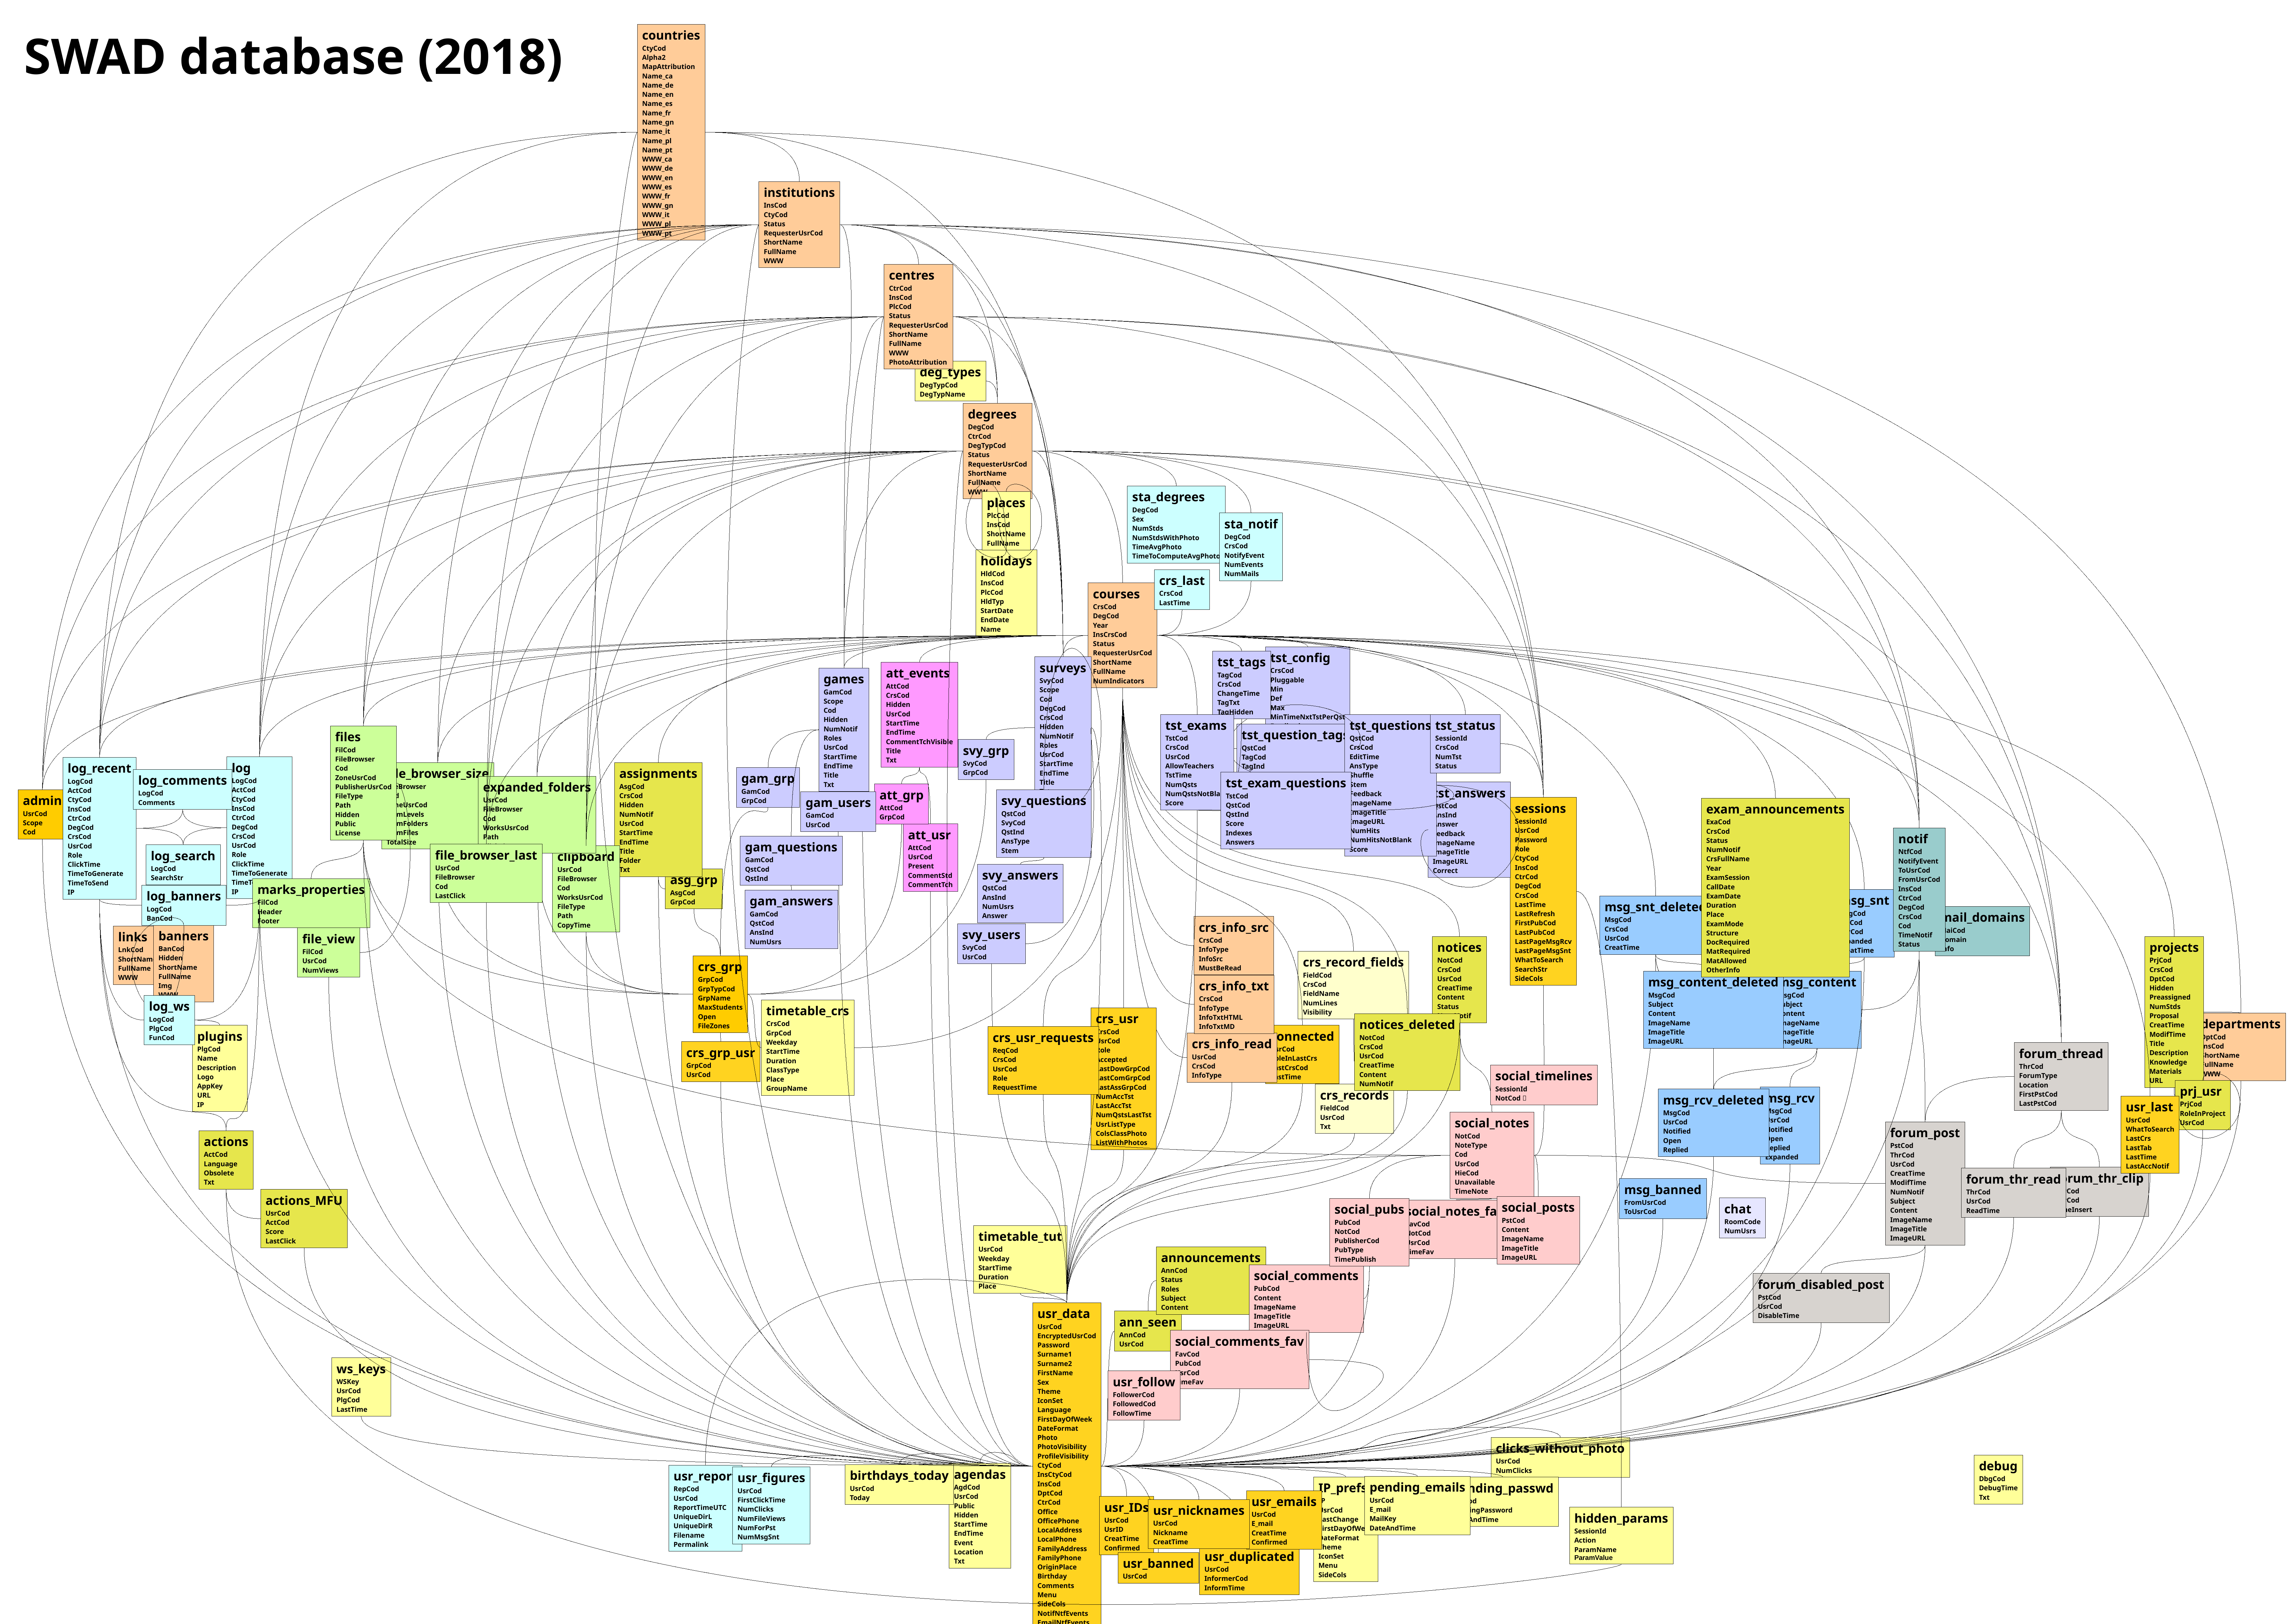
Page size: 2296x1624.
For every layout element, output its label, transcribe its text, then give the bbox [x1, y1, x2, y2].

text_box crs_usr_requests ReqCod CrsCod UsrCod Role RequestTime [1002, 1026, 1085, 1083]
text_box forum_thread ThrCod ForumType Location FirstPstCod LastPstCod [2025, 1042, 2098, 1100]
text_box tst_questions QstCod CrsCod EditTime AnsType Shuffle Stem Feedback ImageName ImageTitle ImageURL NumHits NumHitsNotBlank Score [1355, 714, 1426, 832]
text_box crs_grp GrpCod GrpTypCod GrpName MaxStudents Open FileZones [699, 956, 742, 1020]
text_box banners BanCod Hidden ShortName FullName Img WWW [161, 926, 207, 989]
text_box social_notes NotCod NoteType Cod UsrCod HieCod Unavailable TimeNote [1460, 1112, 1524, 1184]
text_box usr_duplicated UsrCod InformerCod InformTime [1211, 1549, 1288, 1587]
text_box social_notes_fav FavCod NotCod UsrCod TimeFav [1413, 1200, 1497, 1249]
text_box places PlcCod InsCod ShortName FullName [987, 491, 1025, 541]
text_box usr_banned UsrCod [1127, 1552, 1190, 1579]
text_box notices NotCod CrsCod UsrCod CreatTime Content Status NumNotif [1438, 936, 1481, 1008]
text_box degrees DegCod CtrCod DegTypCod Status RequesterUsrCod ShortName FullName WWW [971, 403, 1024, 483]
text_box courses CrsCod DegCod Year InsCrsCod Status RequesterUsrCod ShortName FullName NumIndicators [1096, 583, 1149, 670]
text_box att_usr AttCod UsrCod Present CommentStd CommentTch [947, 824, 951, 880]
text_box svy_users SvyCod UsrCod [965, 924, 1018, 958]
text_box gam_grp GamCod GrpCod [743, 767, 793, 801]
text_box social_comments_fav FavCod PubCod UsrCod TimeFav [1187, 1330, 1292, 1379]
text_box crs_info_txt CrsCod InfoType InfoTxtHTML InfoTxtMD [1203, 975, 1265, 1024]
text_box file_browser_last UsrCod FileBrowser Cod LastClick [443, 844, 529, 893]
text_box usr_IDs UsrCod UsrID CreatTime Confirmed [1104, 1496, 1149, 1546]
text_box forum_thr_read ThrCod UsrCod ReadTime [1973, 1168, 2054, 1210]
text_box log_banners LogCod BanCod [151, 885, 216, 919]
text_box hidden_params SessionId Action ParamName ParamValue [1582, 1507, 1661, 1556]
text_box crs_usr CrsCod UsrCod Role Accepted LastDowGrpCod LastComGrpCod LastAssGrpCod NumAccTst LastAccTst NumQstsLastTst UsrListType ColsClassPhoto ListWithPhotos [1099, 1008, 1149, 1126]
text_box log_search LogCod SearchStr [154, 845, 212, 879]
text_box usr_last UsrCod WhatToSearch LastCrs LastTab LastTime LastAccNotif [2126, 1096, 2174, 1161]
text_box svy_answers QstCod AnsInd NumUsrs Answer [988, 864, 1053, 914]
text_box holidays HldCod InsCod PlcCod HldTyp StartDate EndDate Name [983, 550, 1030, 622]
text_box crs_last CrsCod LastTime [1160, 570, 1204, 604]
text_box centres CtrCod InsCod PlcCod Status RequesterUsrCod ShortName FullName WWW PhotoAttribution [892, 264, 945, 351]
text_box forum_thr_clip ThrCod UsrCod TimeInsert [2061, 1167, 2138, 1209]
text_box assignments AsgCod CrsCod Hidden NumNotif UsrCod StartTime EndTime Title Folder Txt [625, 762, 692, 858]
text_box sta_notif DegCod CrsCod NotifyEvent NumEvents NumMails [1226, 513, 1276, 570]
text_box institutions InsCod CtyCod Status RequesterUsrCod ShortName FullName WWW [768, 181, 831, 254]
text_box notices_deleted NotCod CrsCod UsrCod CreatTime Content NumNotif [1367, 1014, 1448, 1078]
text_box usr_follow FollowerCod FollowedCod FollowTime [1116, 1371, 1172, 1412]
text_box log_comments LogCod Comments [145, 769, 220, 803]
text_box admin UsrCod Scope Cod [23, 790, 62, 831]
text_box clicks_without_photo UsrCod NumClicks [1508, 1437, 1613, 1472]
text_box tst_exams TstCod CrsCod UsrCod AllowTeachers TstTime NumQsts NumQstsNotBlank Score [1169, 714, 1225, 794]
text_box gam_questions GamCod QstCod QstInd [752, 836, 830, 878]
text_box projects PrjCod CrsCod DptCod Hidden Preassigned NumStds Proposal CreatTime ModifTime Title Description Knowledge Materials URL [2151, 936, 2198, 1062]
text_box social_comments PubCod Content ImageName ImageTitle ImageURL [1263, 1265, 1350, 1322]
text_box crs_record_fields FieldCod CrsCod FieldName NumLines Visibility [1311, 951, 1396, 1008]
text_box expanded_folders UsrCod FileBrowser Cod WorksUsrCod Path ClickTime [492, 776, 582, 841]
text_box usr_data UsrCod EncryptedUsrCod Password Surname1 Surname2 FirstName Sex Theme IconSet Language FirstDayOfWeek DateFormat Photo PhotoVisibility ProfileVisibility CtyCod InsCtyCod InsCod DptCod CtrCod Office OfficePhone LocalAddress LocalPhone FamilyAddress FamilyPhone OriginPlace Birthday Comments Menu SideCols NotifNtfEvents EmailNtfEvents [1040, 1303, 1093, 1573]
text_box links LnkCod ShortName FullName WWW [118, 926, 153, 975]
text_box usr_figures UsrCod FirstClickTime NumClicks NumFileViews NumForPst NumMsgSnt [741, 1467, 801, 1531]
text_box asg_grp AsgCod GrpCod [671, 869, 716, 903]
text_box usr_nicknames UsrCod Nickname CreatTime [1161, 1499, 1237, 1541]
text_box svy_grp SvyCod GrpCod [964, 739, 1008, 774]
text_box tst_answers QstCod AnsInd Answer Feedback ImageName ImageTitle ImageURL Correct [1438, 782, 1500, 862]
text_box timetable_tut UsrCod Weekday StartTime Duration Place [984, 1225, 1056, 1282]
text_box usr_emails UsrCod E_mail CreatTime Confirmed [1255, 1491, 1313, 1540]
text_box birthdays_today UsrCod Today [856, 1464, 942, 1498]
text_box forum_post PstCod ThrCod UsrCod CreatTime ModifTime NumNotif Subject Content ImageName ImageTitle ImageURL [1894, 1122, 1956, 1224]
text_box agendas AgdCod UsrCod Public Hidden StartTime EndTime Event Location Txt [956, 1463, 1004, 1551]
text_box msg_banned FromUsrCod ToUsrCod [1630, 1178, 1696, 1213]
text_box log LogCod ActCod CtyCod InsCod CtrCod DegCod CrsCod UsrCod Role ClickTime TimeToGenerate TimeToSend IP [234, 757, 285, 875]
text_box deg_types DegTypCod DegTypName [923, 361, 978, 395]
text_box ws_keys WSKey UsrCod PlgCod LastTime [339, 1358, 384, 1407]
text_box msg_rcv_deleted MsgCod UsrCod Notified Open Replied [1671, 1089, 1756, 1146]
text_box social_pubs PubCod NotCod PublisherCod PubType TimePublish [1339, 1198, 1400, 1255]
text_box gam_answers GamCod QstCod AnsInd NumUsrs [756, 890, 827, 939]
text_box tst_exam_questions TstCod QstCod QstInd Score Indexes Answers [1237, 772, 1335, 836]
text_box debug DbgCod DebugTime Txt [1979, 1455, 2018, 1496]
text_box departments DptCod InsCod ShortName FullName WWW [2207, 1013, 2275, 1070]
text_box crs_records FieldCod UsrCod Txt [1325, 1084, 1384, 1126]
text_box pending_passwd UsrCod PendingPassword DateAndTime [1470, 1477, 1545, 1519]
text_box crs_info_read UsrCod CrsCod InfoType [1197, 1034, 1267, 1075]
text_box timetable_crs CrsCod GrpCod Weekday StartTime Duration ClassType Place GroupName [772, 1000, 843, 1080]
text_box notif NtfCod NotifyEvent ToUsrCod FromUsrCod InsCod CtrCod DegCod CrsCod Cod TimeNotif Status [1899, 828, 1940, 931]
text_box clipboard UsrCod FileBrowser Cod WorksUsrCod FileType Path CopyTime [560, 846, 612, 918]
text_box msg_content MsgCod Subject Content ImageName ImageTitle ImageURL [1784, 971, 1851, 1035]
text_box msg_rcv MsgCod UsrCod Notified Open Replied Expanded [1767, 1087, 1813, 1152]
text_box pending_emails UsrCod E_mail MailKey DateAndTime [1377, 1476, 1458, 1526]
text_box msg_snt MsgCod CrsCod UsrCod Expanded CreatTime [1850, 889, 1888, 950]
text_box sta_degrees DegCod Sex NumStds NumStdsWithPhoto TimeAvgPhoto TimeToComputeAvgPhoto [1139, 486, 1213, 551]
text_box tst_status SessionId CrsCod NumTst Status [1438, 714, 1492, 763]
text_box ann_seen AnnCod UsrCod [1122, 1311, 1174, 1345]
text_box actions ActCod Language Obsolete Txt [204, 1131, 248, 1180]
text_box surveys SvyCod Scope Cod DegCod CrsCod Hidden NumNotif Roles UsrCod StartTime EndTime Title Txt [1041, 657, 1085, 775]
text_box tst_tags TagCod CrsCod ChangeTime TagTxt TagHidden [1219, 651, 1264, 708]
text_box chat RoomCode NumUsrs [1724, 1198, 1761, 1232]
text_box log_ws LogCod PlgCod FunCod [149, 995, 189, 1037]
text_box exam_announcements ExaCod CrsCod Status NumNotif CrsFullName Year ExamSession CallDate ExamDate Duration Place ExamMode Structure DocRequired MatRequired MatAllowed OtherInfo [1720, 798, 1831, 946]
text_box social_timelines SessionId NotCod￧ [1503, 1065, 1585, 1102]
text_box social_posts PstCod Content ImageName ImageTitle ImageURL [1507, 1196, 1570, 1253]
text_box marks_properties FilCod Header Footer [267, 879, 355, 920]
text_box IP_prefs IP UsrCod LastChange FirstDayOfWeek DateFormat Theme IconSet Menu SideCols [1321, 1477, 1371, 1564]
text_box file_view FilCod UsrCod NumViews [304, 928, 353, 969]
text_box SWAD database (2018) [19, 19, 2277, 97]
text_box tst_question_tags QstCod TagCod TagInd [1251, 724, 1340, 766]
text_box msg_content_deleted MsgCod Subject Content ImageName ImageTitle ImageURL [1660, 971, 1767, 1035]
text_box actions_MFU UsrCod ActCod Score LastClick [270, 1189, 338, 1239]
text_box att_grp AttCod GrpCod [880, 784, 923, 818]
text_box mail_domains MaiCod Domain Info [1946, 906, 2019, 948]
text_box file_browser_size FileBrowser Cod ZoneUsrCod NumLevels NumFolders NumFiles TotalSize [397, 762, 481, 835]
text_box log_recent LogCod ActCod CtyCod InsCod CtrCod DegCod CrsCod UsrCod Role ClickTime TimeToGenerate TimeToSend IP [71, 757, 128, 875]
text_box prj_usr PrjCod RoleInProject UsrCod [2181, 1080, 2225, 1122]
text_box tst_config CrsCod Pluggable Min Def Max MinTimeNxtTstPerQst Feedback [1275, 647, 1340, 719]
text_box msg_snt_deleted MsgCod CrsCod UsrCod CreatTime [1601, 896, 1701, 945]
text_box att_events AttCod CrsCod Hidden UsrCod StartTime EndTime CommentTchVisible Title Txt [890, 662, 949, 749]
text_box plugins PlgCod Name Description Logo AppKey URL IP [198, 1025, 242, 1097]
text_box att_usr AttCod UsrCod Present CommentStd CommentTch [909, 824, 947, 880]
text_box svy_questions QstCod SvyCod QstInd AnsType Stem [1008, 790, 1080, 846]
text_box usr_report RepCod UsrCod ReportTimeUTC UniqueDirL UniqueDirR Filename Permalink [677, 1465, 734, 1537]
text_box crs_grp_usr GrpCod UsrCod [690, 1041, 751, 1076]
text_box files FilCod FileBrowser Cod ZoneUsrCod PublisherUsrCod FileType Path Hidden Public License [338, 726, 389, 821]
text_box forum_disabled_post PstCod UsrCod DisableTime [1769, 1273, 1873, 1315]
text_box announcements AnnCod Status Roles Subject Content [1170, 1247, 1252, 1304]
text_box gam_users GamCod UsrCod [810, 792, 867, 826]
text_box sessions SessionId UsrCod Password Role CtyCod InsCod CtrCod DegCod CrsCod LastTime LastRefresh FirstPubCod LastPubCod LastPageMsgRcv LastPageMsgSnt WhatToSearch SearchStr SideCols [1517, 797, 1569, 953]
text_box games GamCod Scope Cod Hidden NumNotif Roles UsrCod StartTime EndTime Title Txt [824, 668, 864, 771]
text_box connected UsrCod RoleInLastCrs LastCrsCod LastTime [1274, 1025, 1330, 1074]
text_box crs_info_src CrsCod InfoType InfoSrc MustBeRead [1203, 916, 1265, 966]
text_box countries CtyCod Alpha2 MapAttribution Name_ca Name_de Name_en Name_es Name_fr Name_gn Name_it Name_pl Name_pt WWW_ca WWW_de WWW_en WWW_es WWW_fr WWW_gn WWW_it WWW_pl WWW_pt [645, 97, 697, 203]
